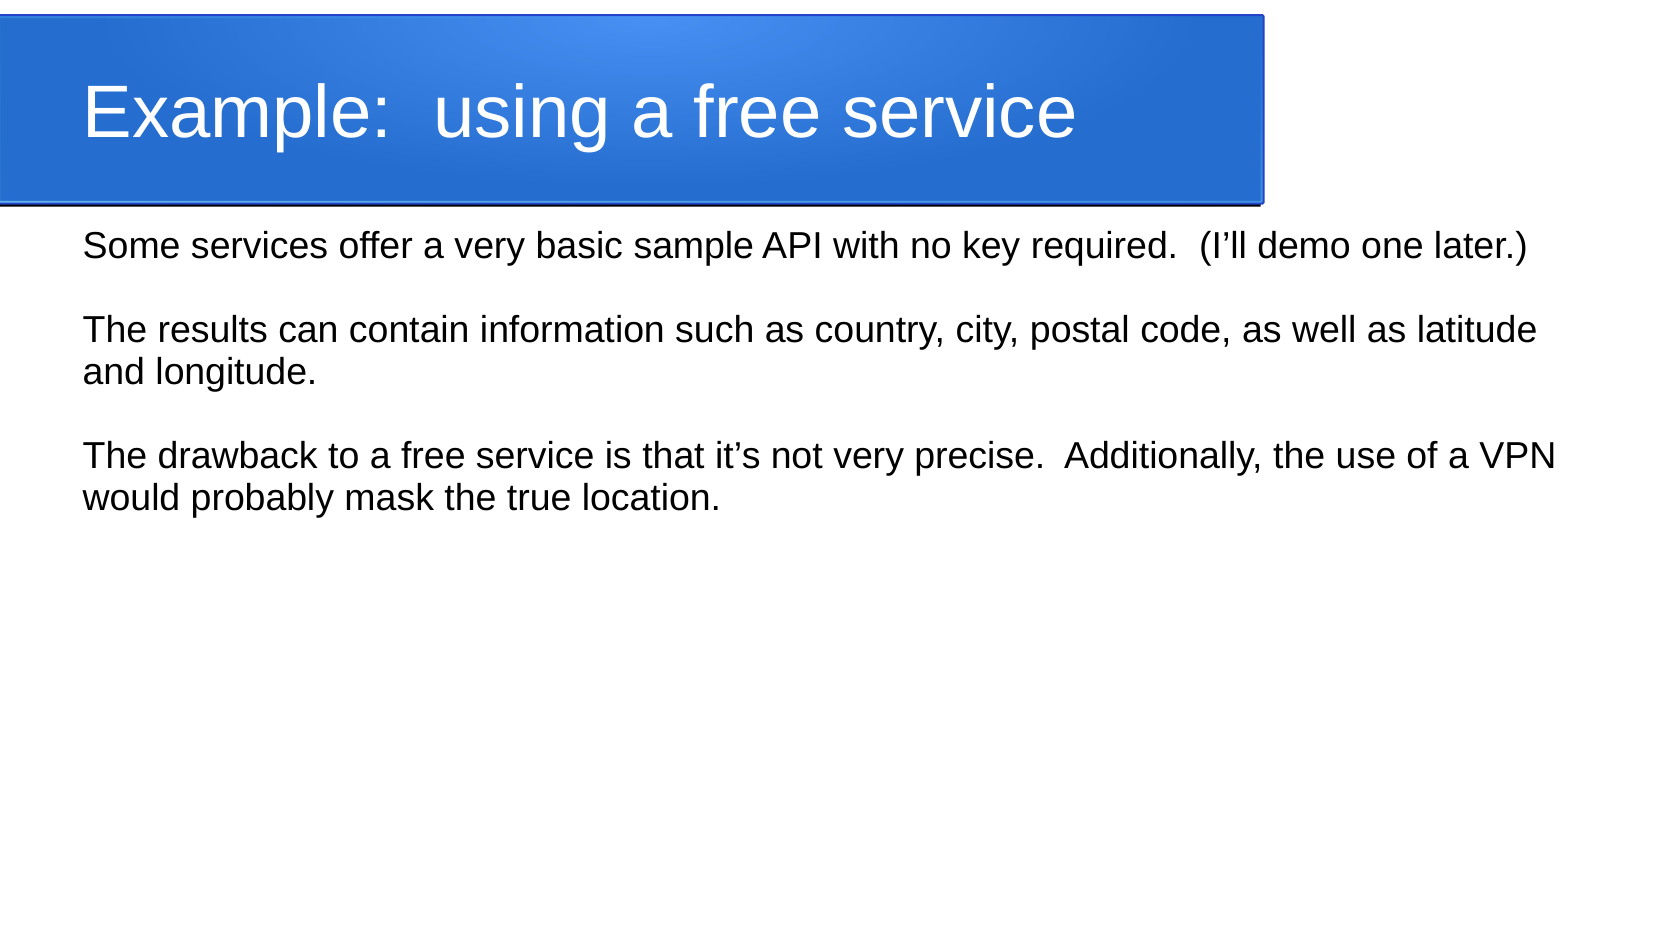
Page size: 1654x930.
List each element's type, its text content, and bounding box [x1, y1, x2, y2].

title Example: using a free service [82, 35, 1234, 189]
subtitle Some services offer a very basic sample API with no key required. (I’ll demo one later.) The results can contain information such as country, city, postal code, as well as latitude and longitude. The drawback to a free service is that it’s not very precise. Additionally, the use of a VPN would probably mask the true location. [82, 224, 1575, 885]
